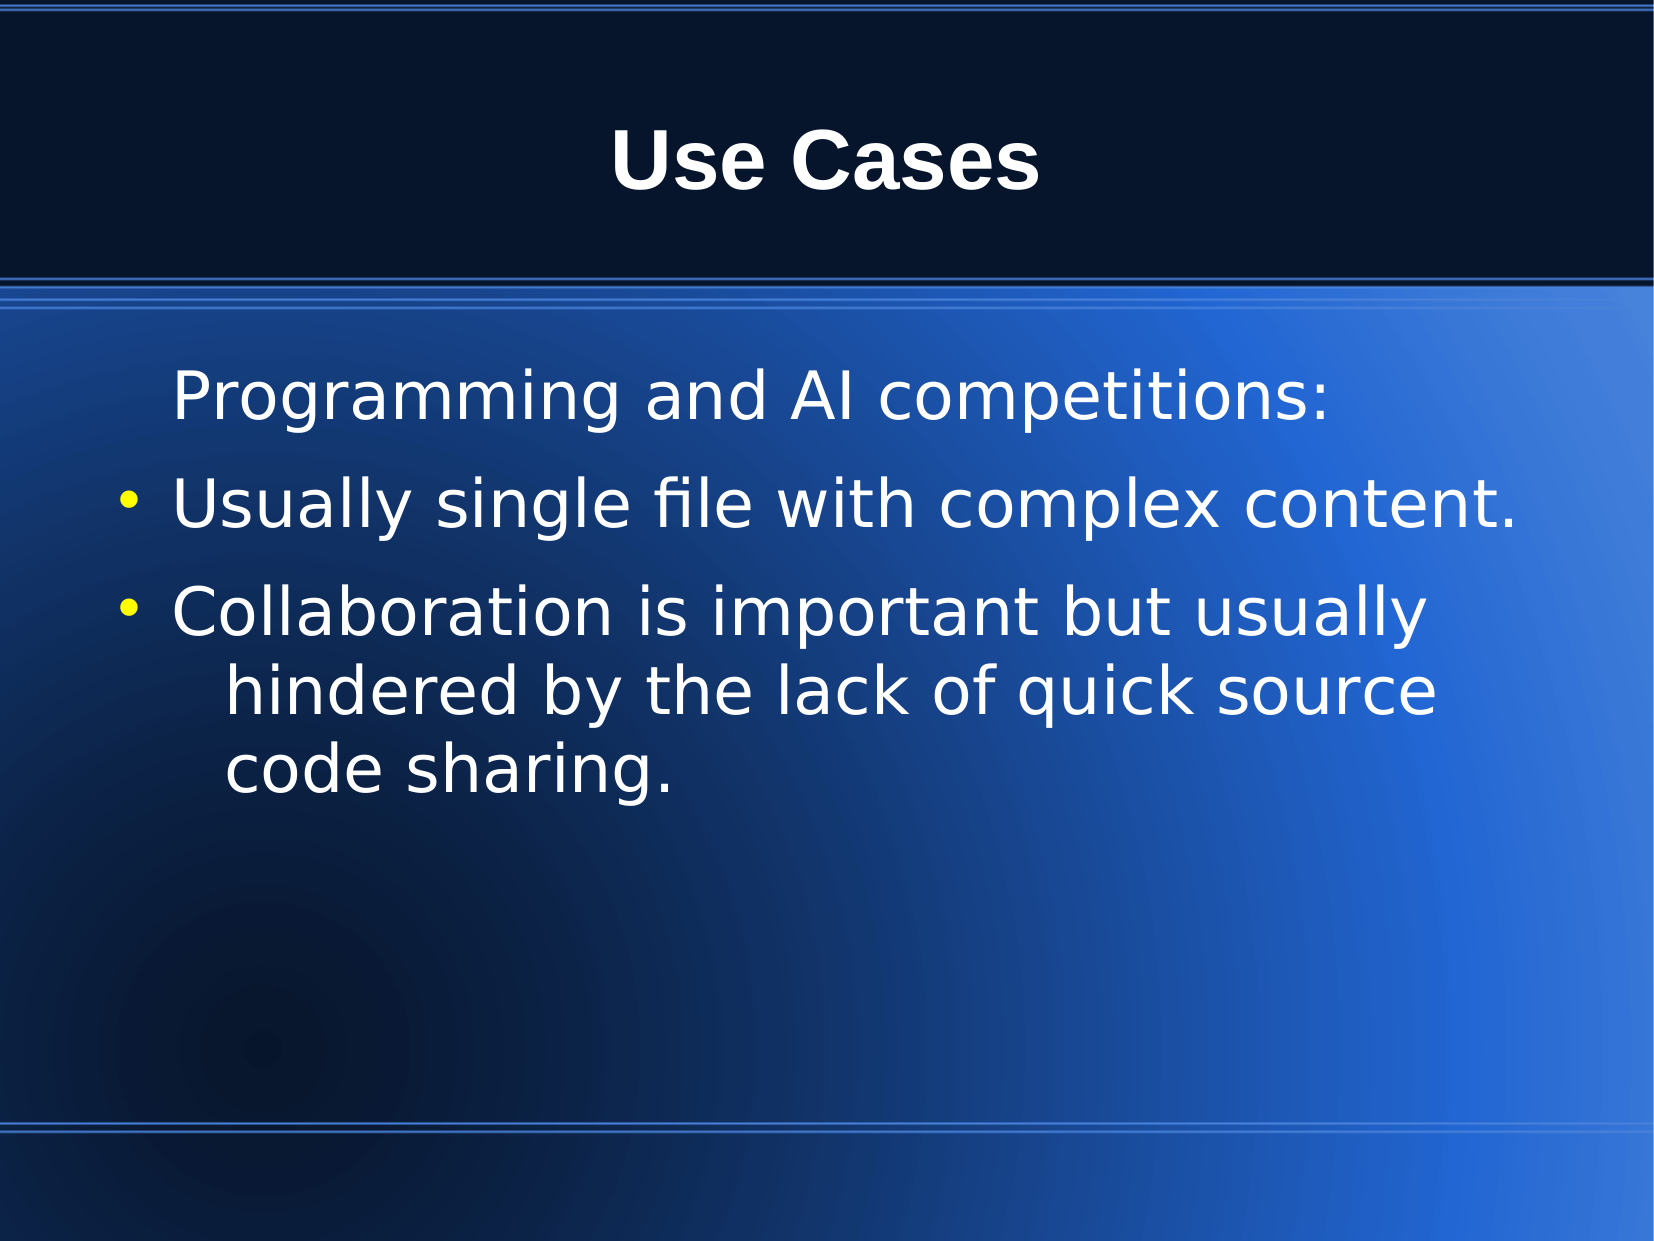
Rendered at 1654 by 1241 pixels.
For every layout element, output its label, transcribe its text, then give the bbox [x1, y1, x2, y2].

list Programming and AI competitions: Usually single file with complex content. Collaboration is important but usually hindered by the lack of quick source code sharing. [82, 355, 1571, 1075]
title Use Cases [82, 49, 1571, 257]
